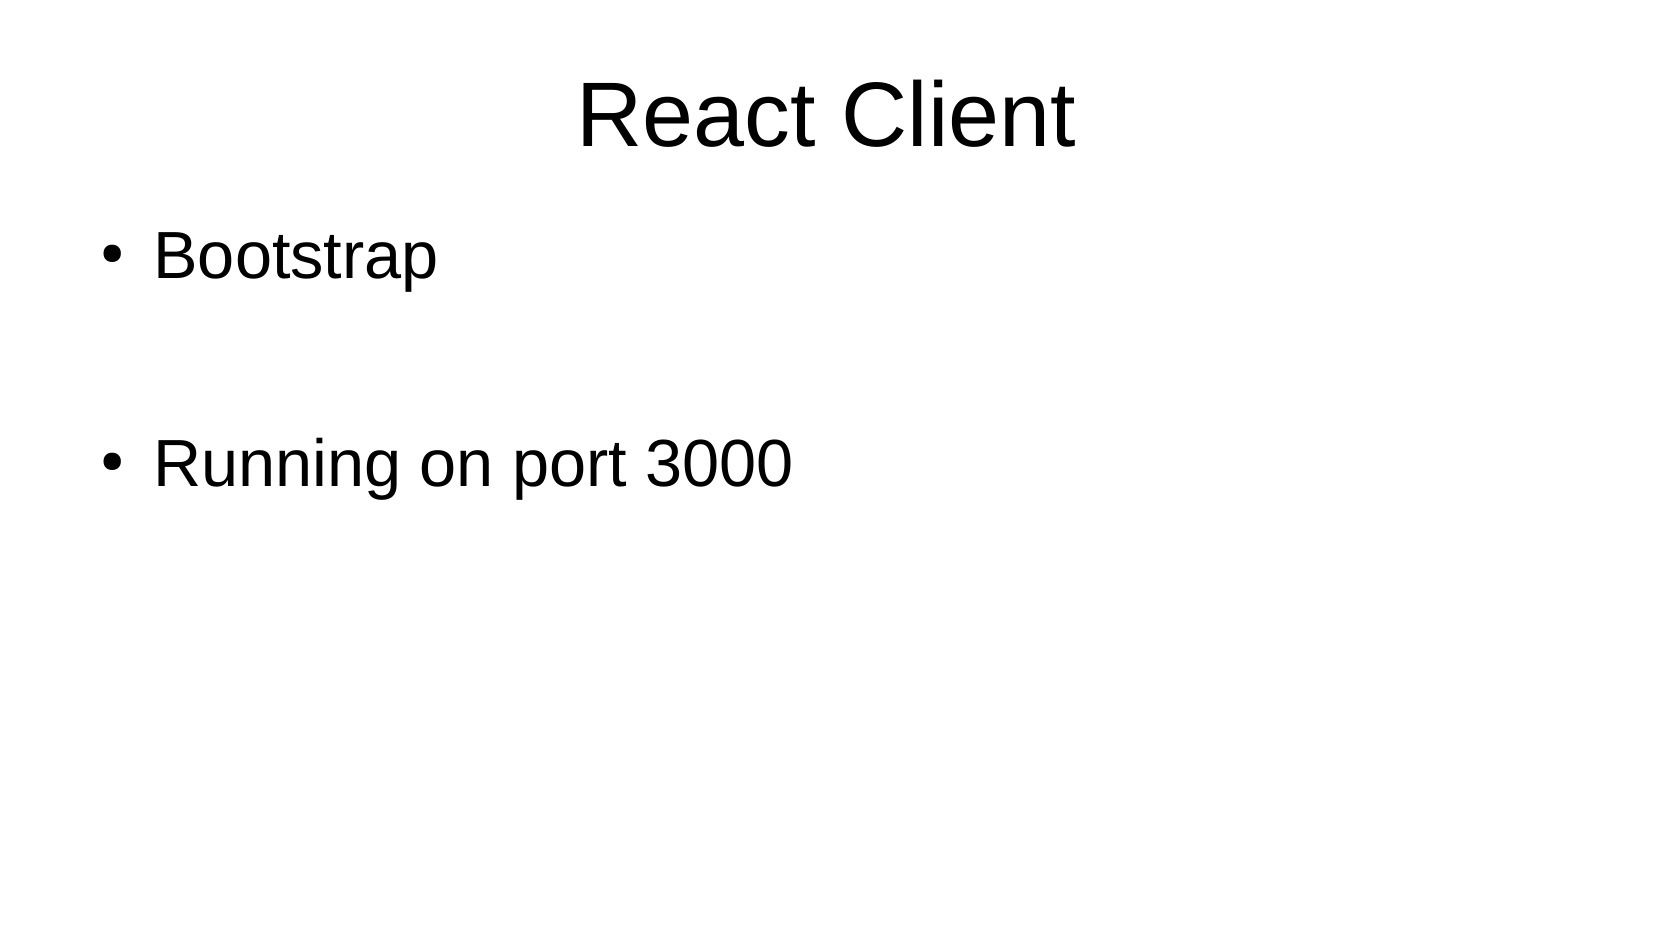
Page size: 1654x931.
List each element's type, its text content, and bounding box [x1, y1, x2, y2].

list Bootstrap Running on port 3000 [82, 217, 1571, 758]
title React Client [82, 37, 1571, 193]
